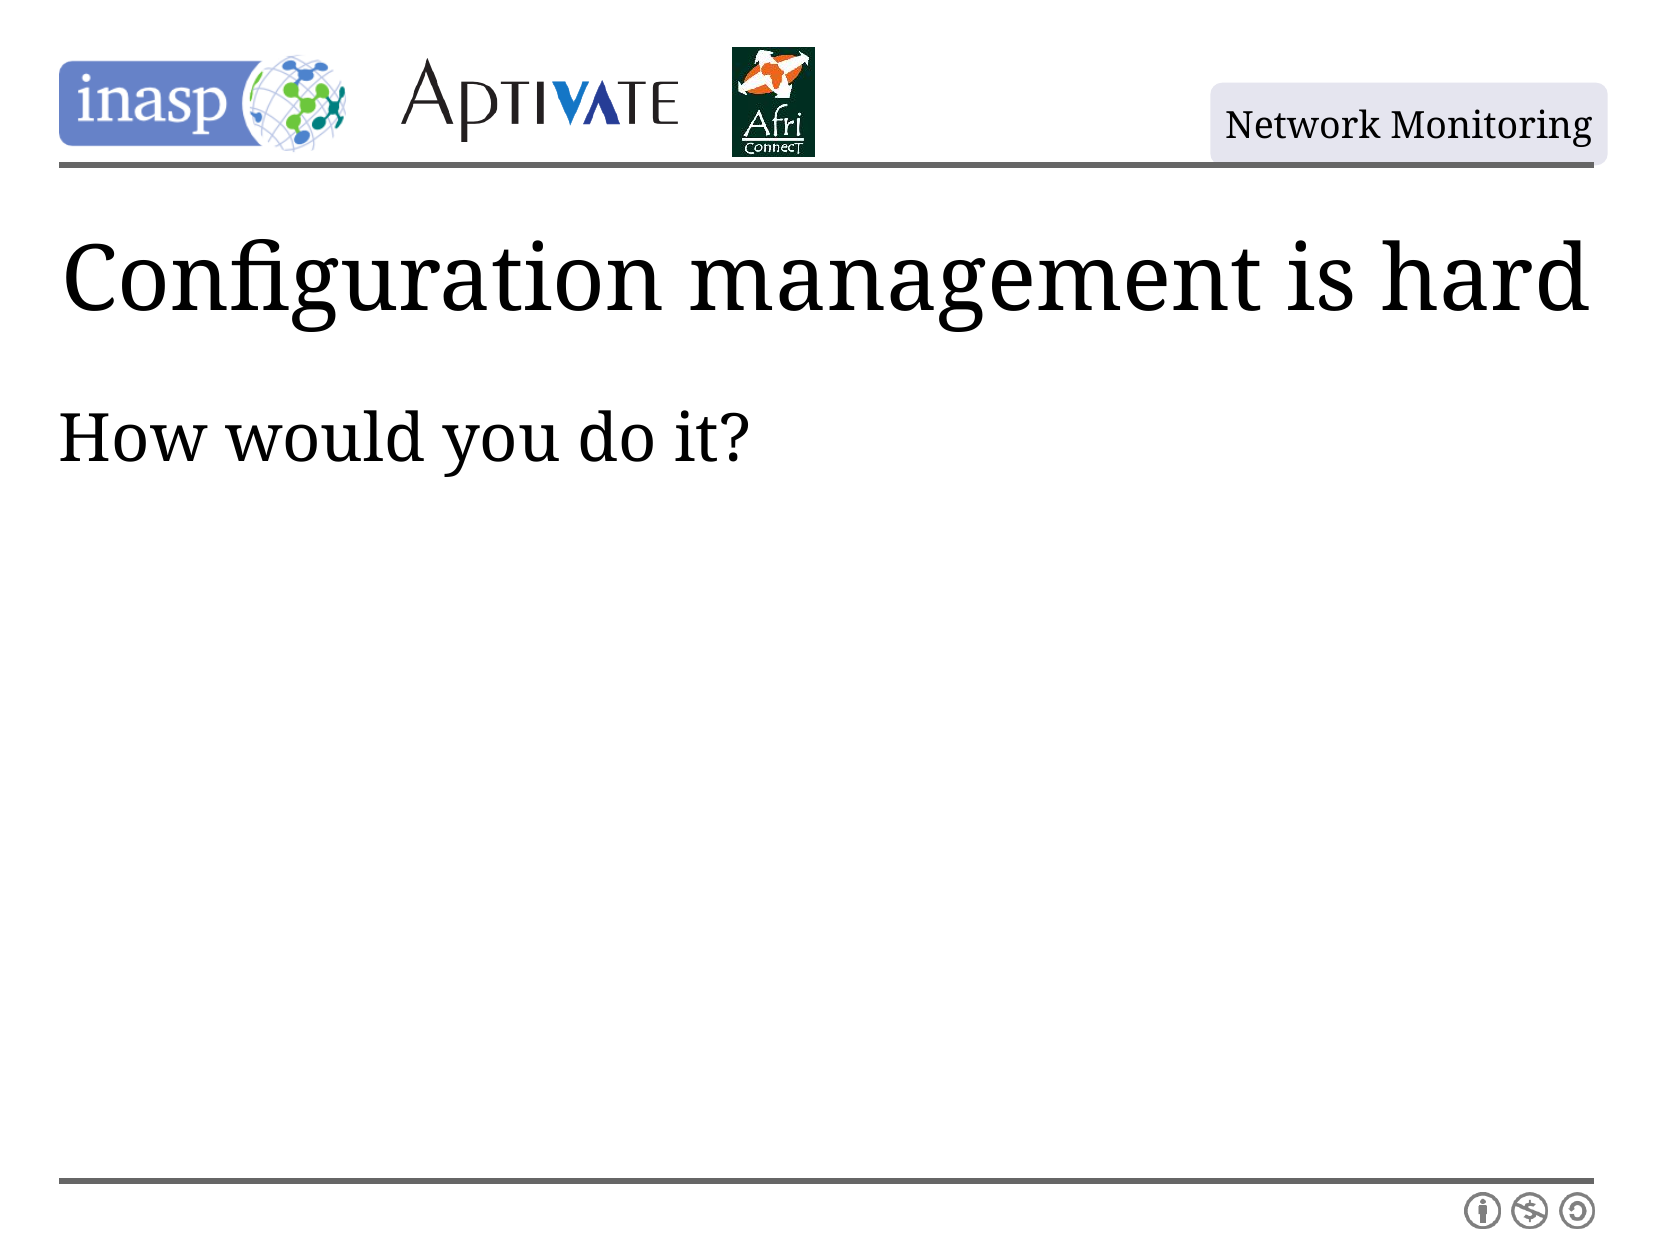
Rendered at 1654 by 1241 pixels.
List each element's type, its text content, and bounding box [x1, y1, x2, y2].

picture [59, 47, 355, 160]
picture [1511, 1192, 1548, 1229]
list How would you do it? [59, 389, 1595, 1109]
picture [401, 58, 678, 142]
picture [732, 47, 815, 157]
picture [1464, 1192, 1501, 1229]
title Configuration management is hard [59, 212, 1595, 343]
picture [1559, 1192, 1595, 1229]
